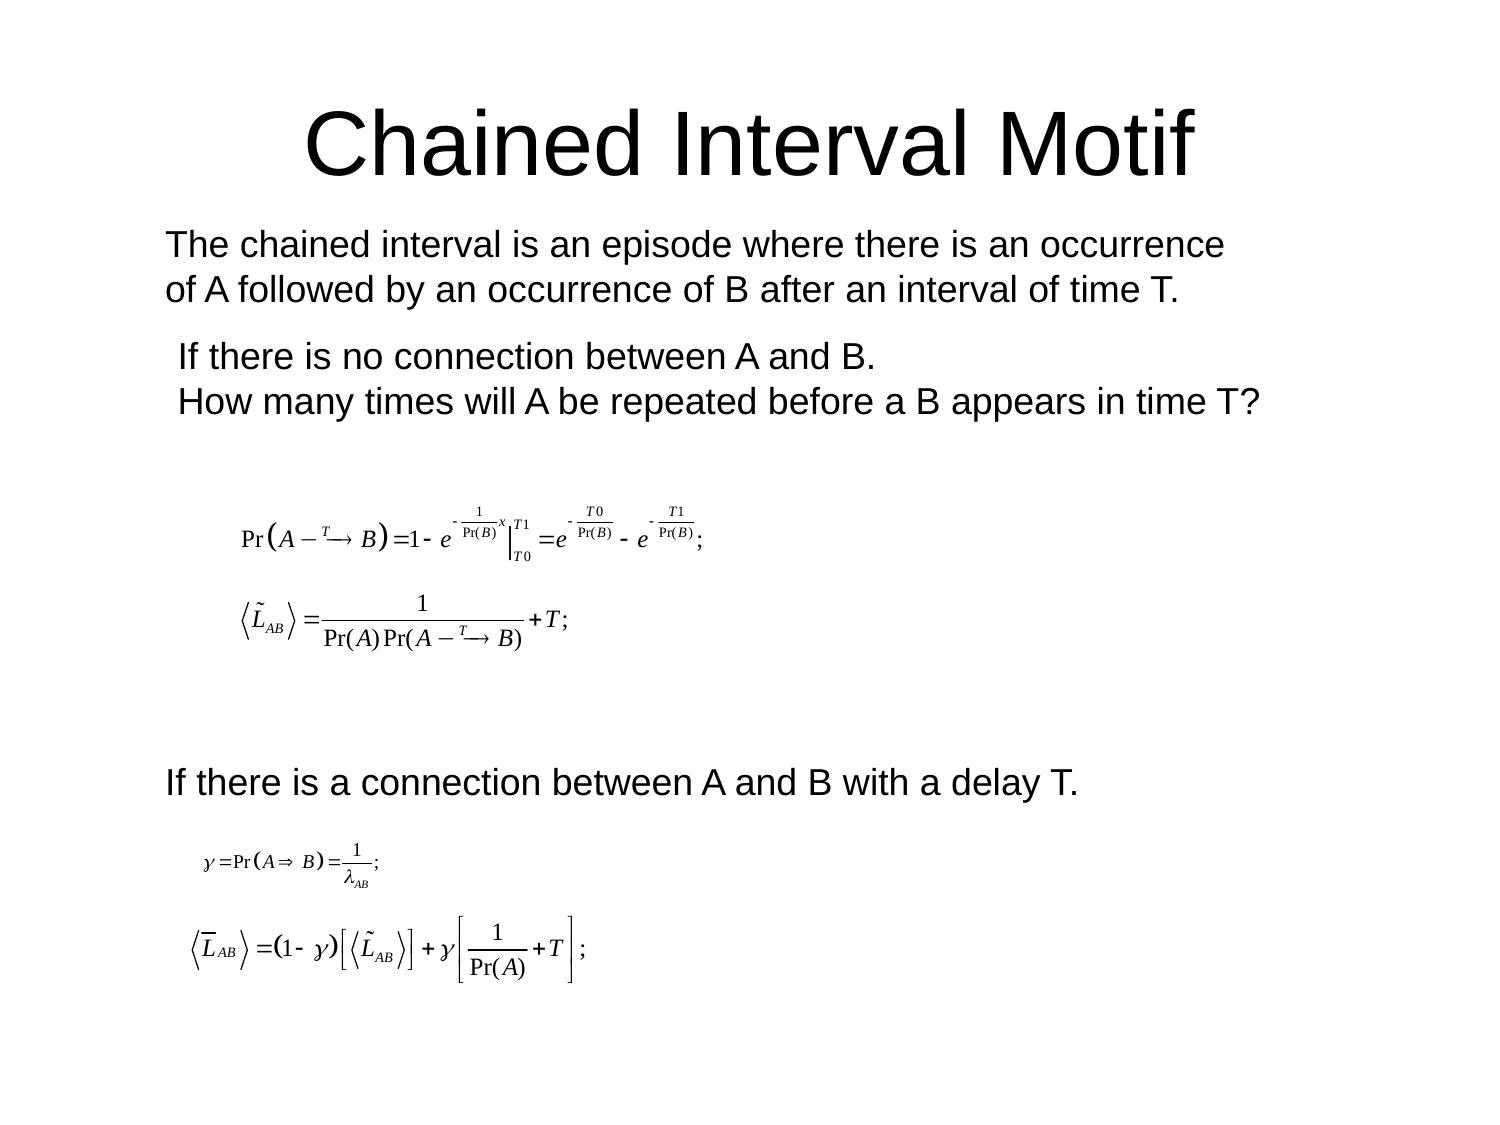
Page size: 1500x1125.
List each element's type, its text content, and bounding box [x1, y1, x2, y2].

chart [187, 912, 590, 988]
title Chained Interval Motif [75, 45, 1426, 233]
chart [237, 500, 709, 567]
text_box If there is a connection between A and B with a delay T. [150, 750, 1251, 811]
text_box The chained interval is an episode where there is an occurrence of A followed by an occurrence of B after an interval of time T. [150, 212, 1266, 318]
chart [237, 587, 573, 657]
text_box If there is no connection between A and B. How many times will A be repeated before a B appears in time T? [162, 324, 1275, 431]
chart [200, 837, 383, 893]
